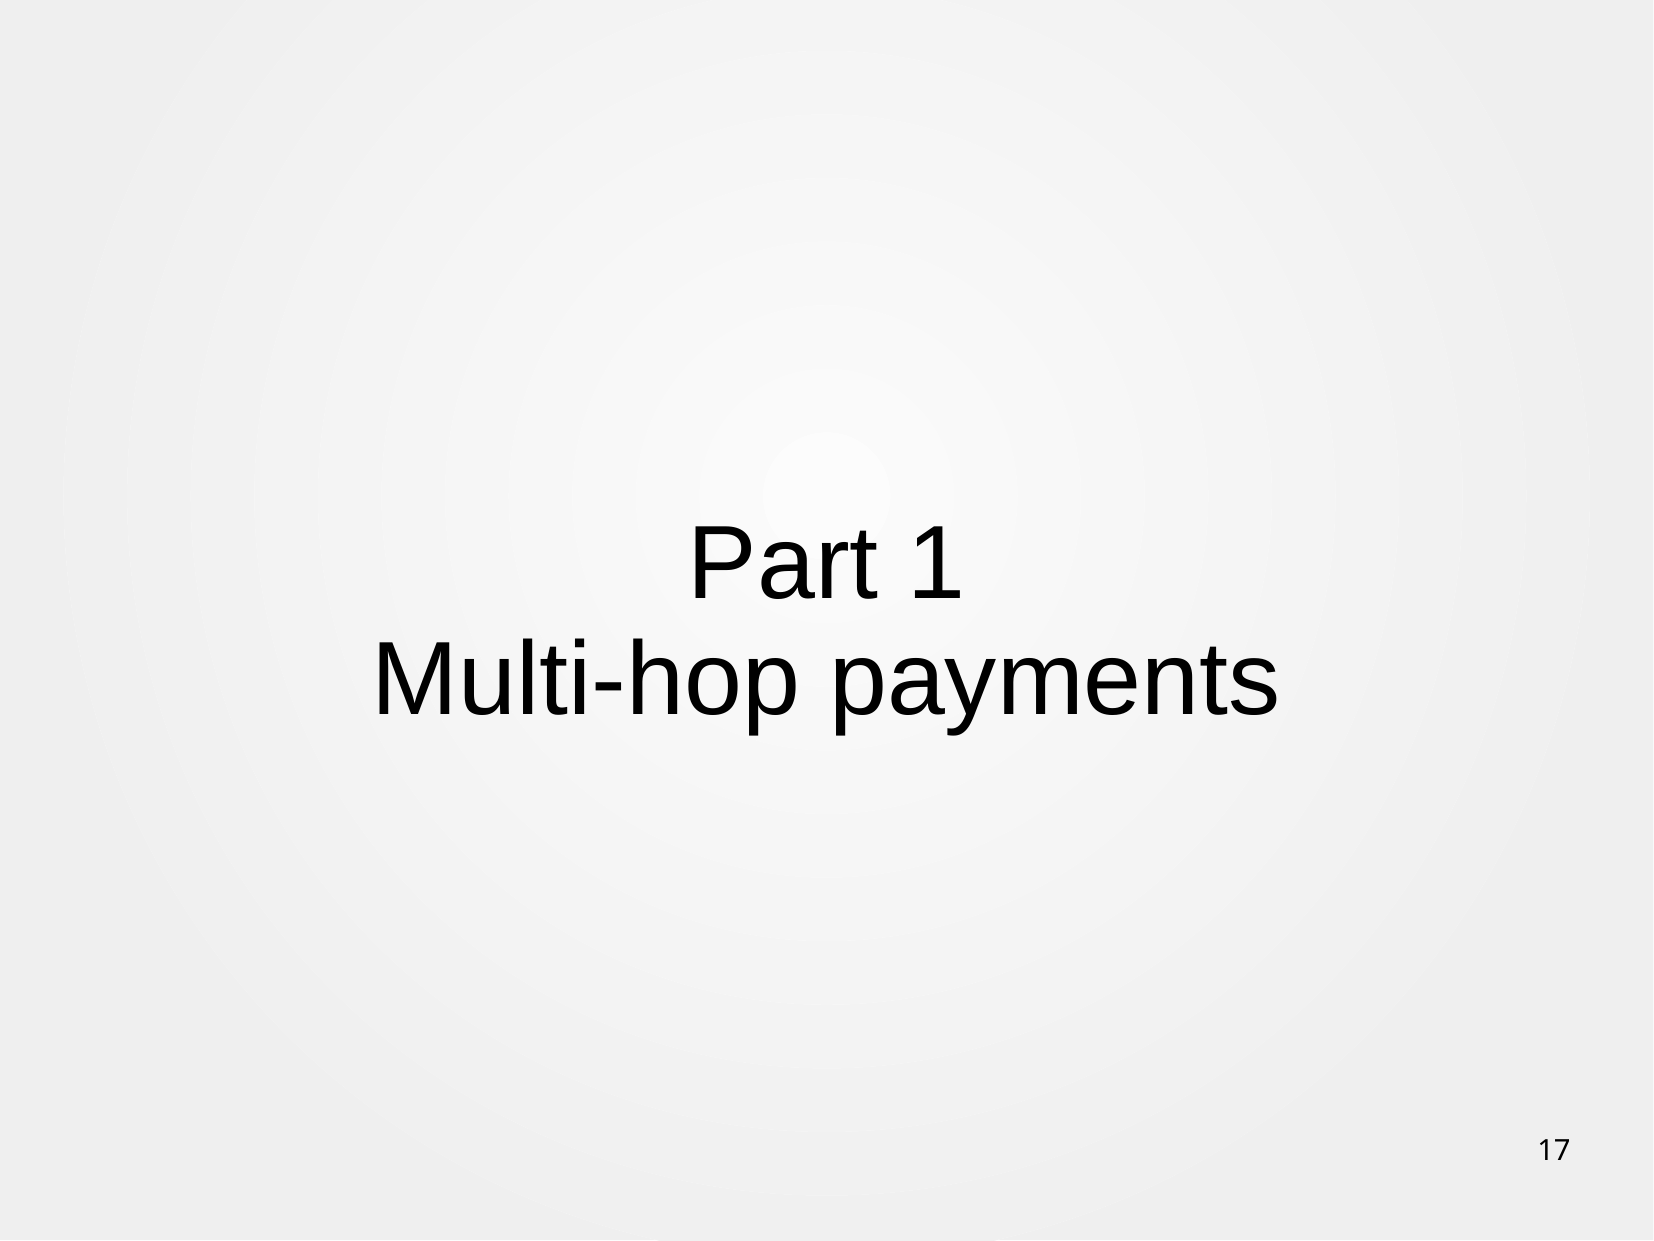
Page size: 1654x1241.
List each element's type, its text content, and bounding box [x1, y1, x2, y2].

text_box Part 1 Multi-hop payments [354, 496, 1300, 744]
